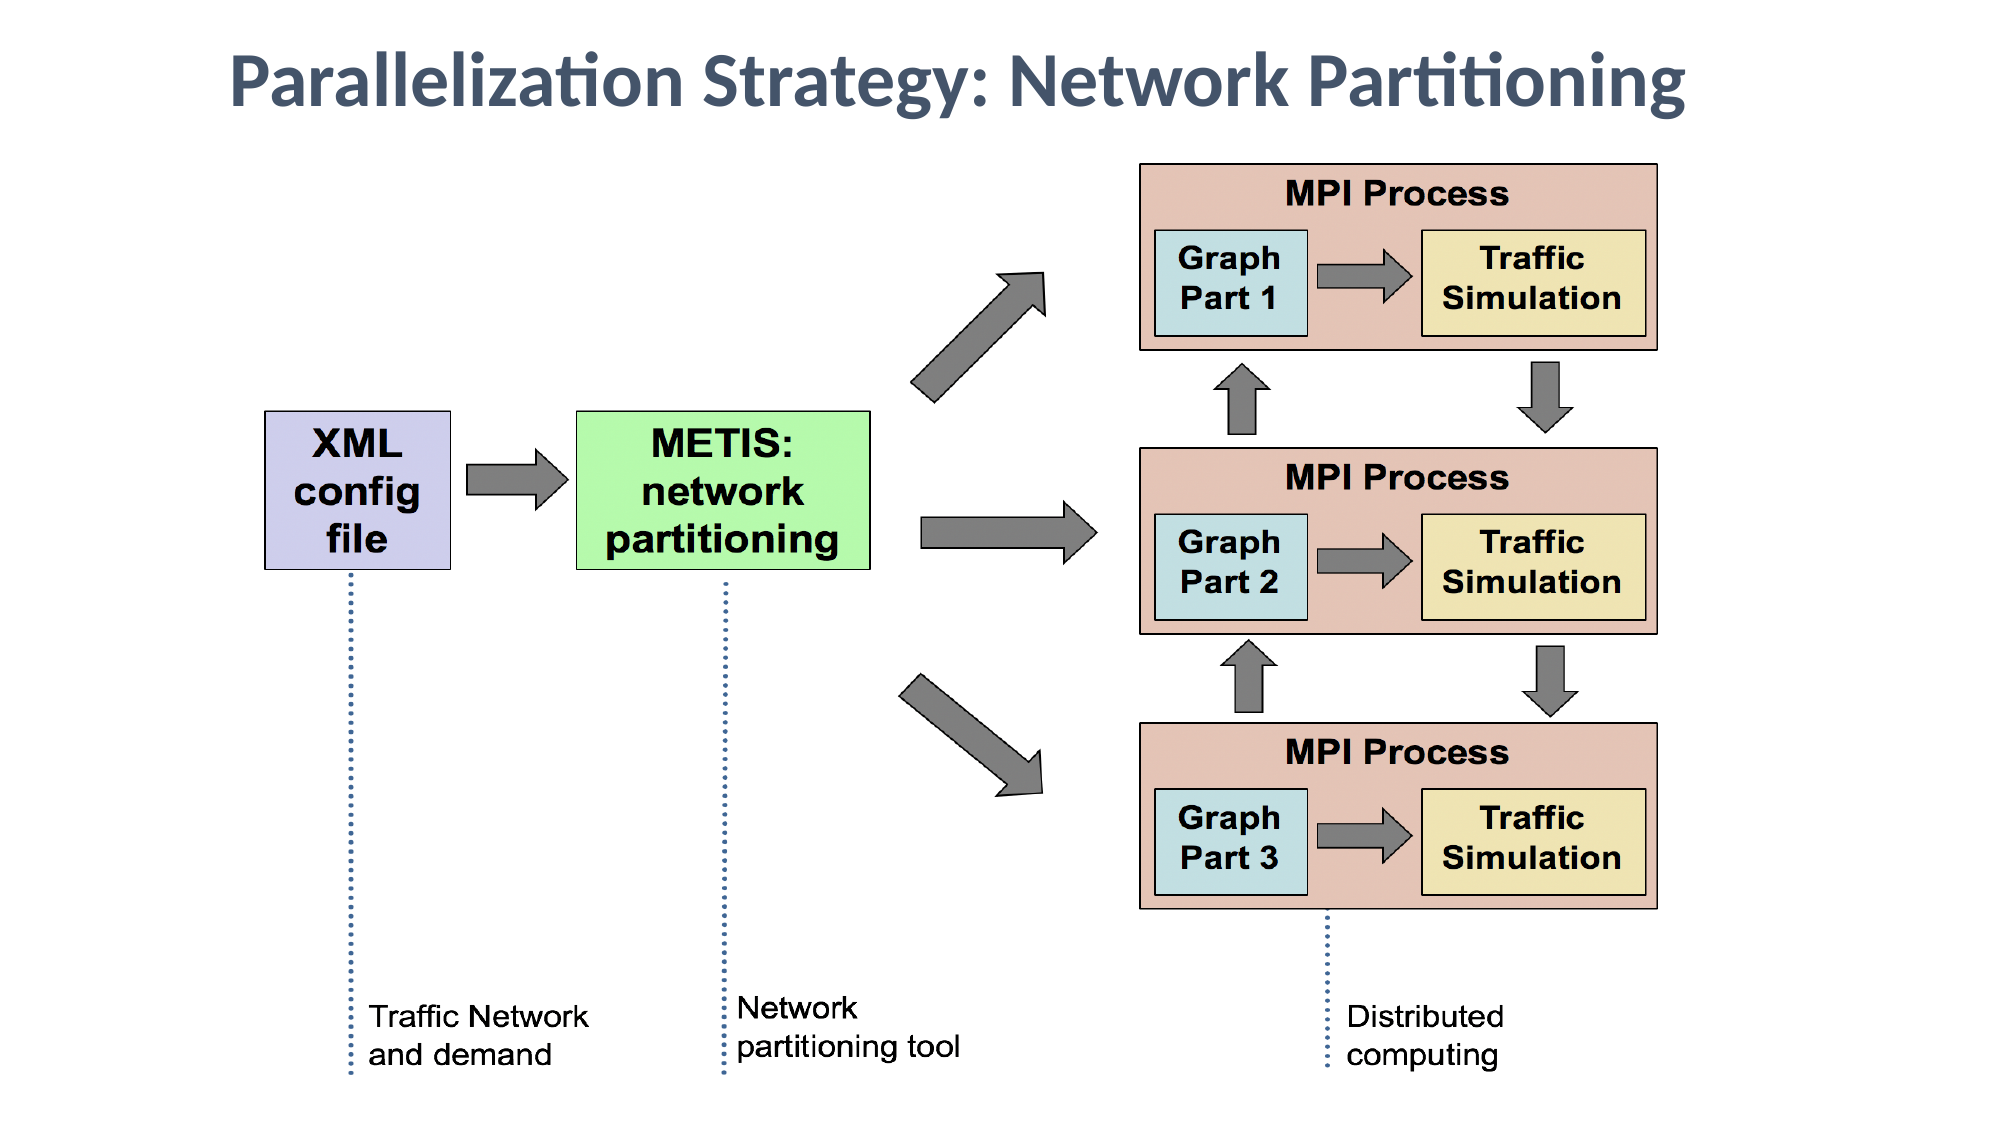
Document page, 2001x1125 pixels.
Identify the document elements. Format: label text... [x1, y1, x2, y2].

picture [252, 163, 1666, 1081]
text_box Parallelization Strategy: Network Partitioning [36, 21, 1882, 223]
